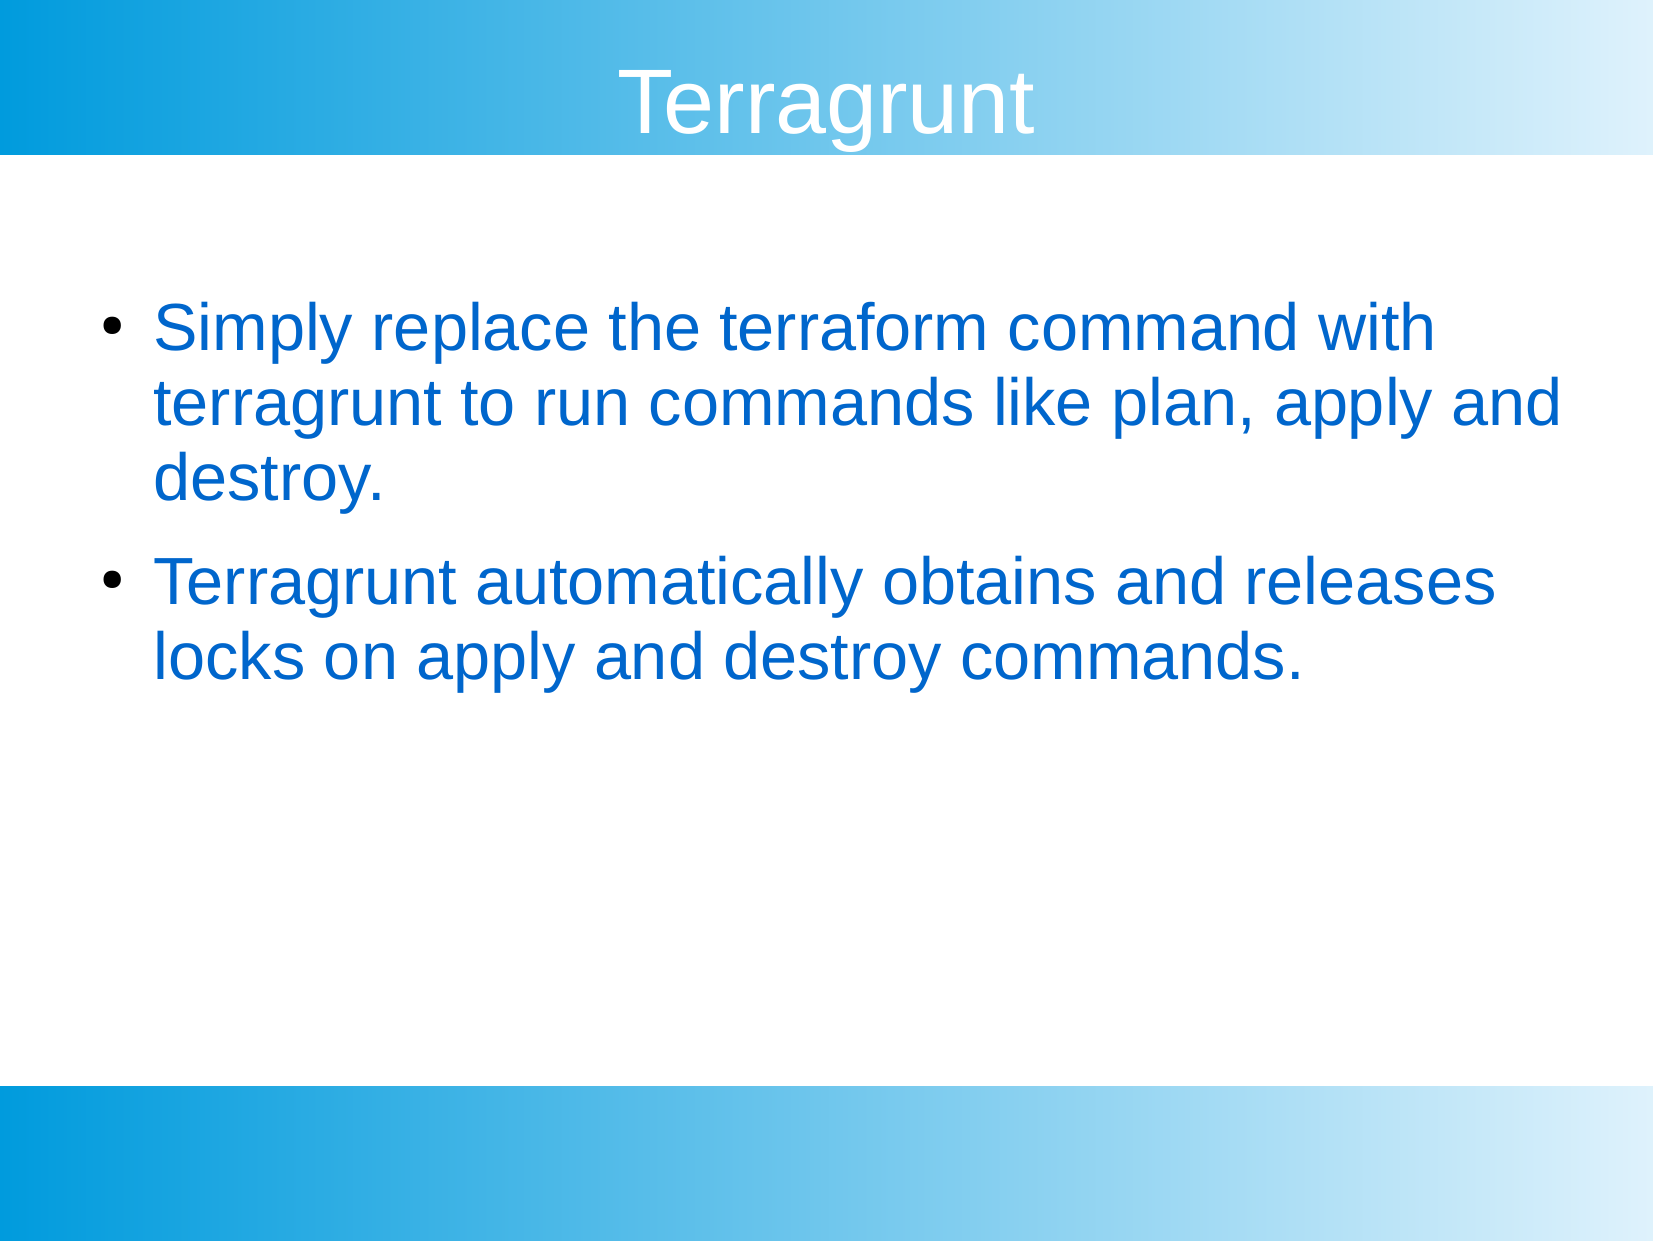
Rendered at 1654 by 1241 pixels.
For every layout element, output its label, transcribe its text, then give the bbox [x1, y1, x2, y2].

list Simply replace the terraform command with terragrunt to run commands like plan, apply and destroy. Terragrunt automatically obtains and releases locks on apply and destroy commands. [82, 290, 1571, 1010]
title Terragrunt [82, 49, 1571, 155]
